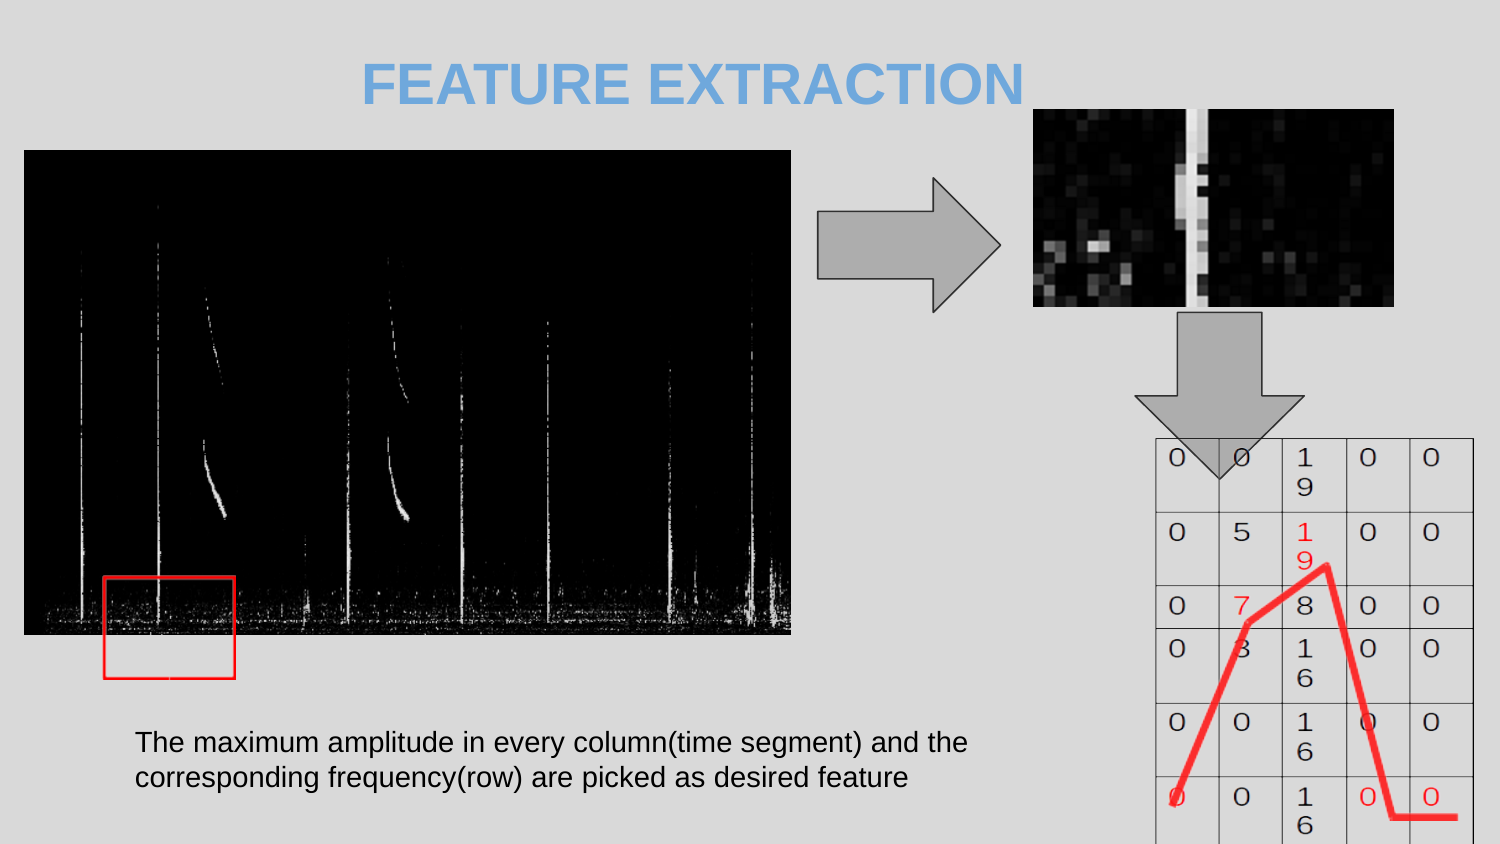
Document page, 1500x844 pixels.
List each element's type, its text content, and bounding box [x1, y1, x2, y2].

text_box The maximum amplitude in every column(time segment) and the corresponding frequency(row) are picked as desired feature [119, 659, 1105, 844]
picture [24, 150, 791, 680]
picture [1154, 437, 1474, 844]
title FEATURE EXTRACTION [346, 31, 1064, 126]
picture [1033, 109, 1394, 307]
text_box [1135, 312, 1305, 437]
text_box [817, 177, 1001, 313]
